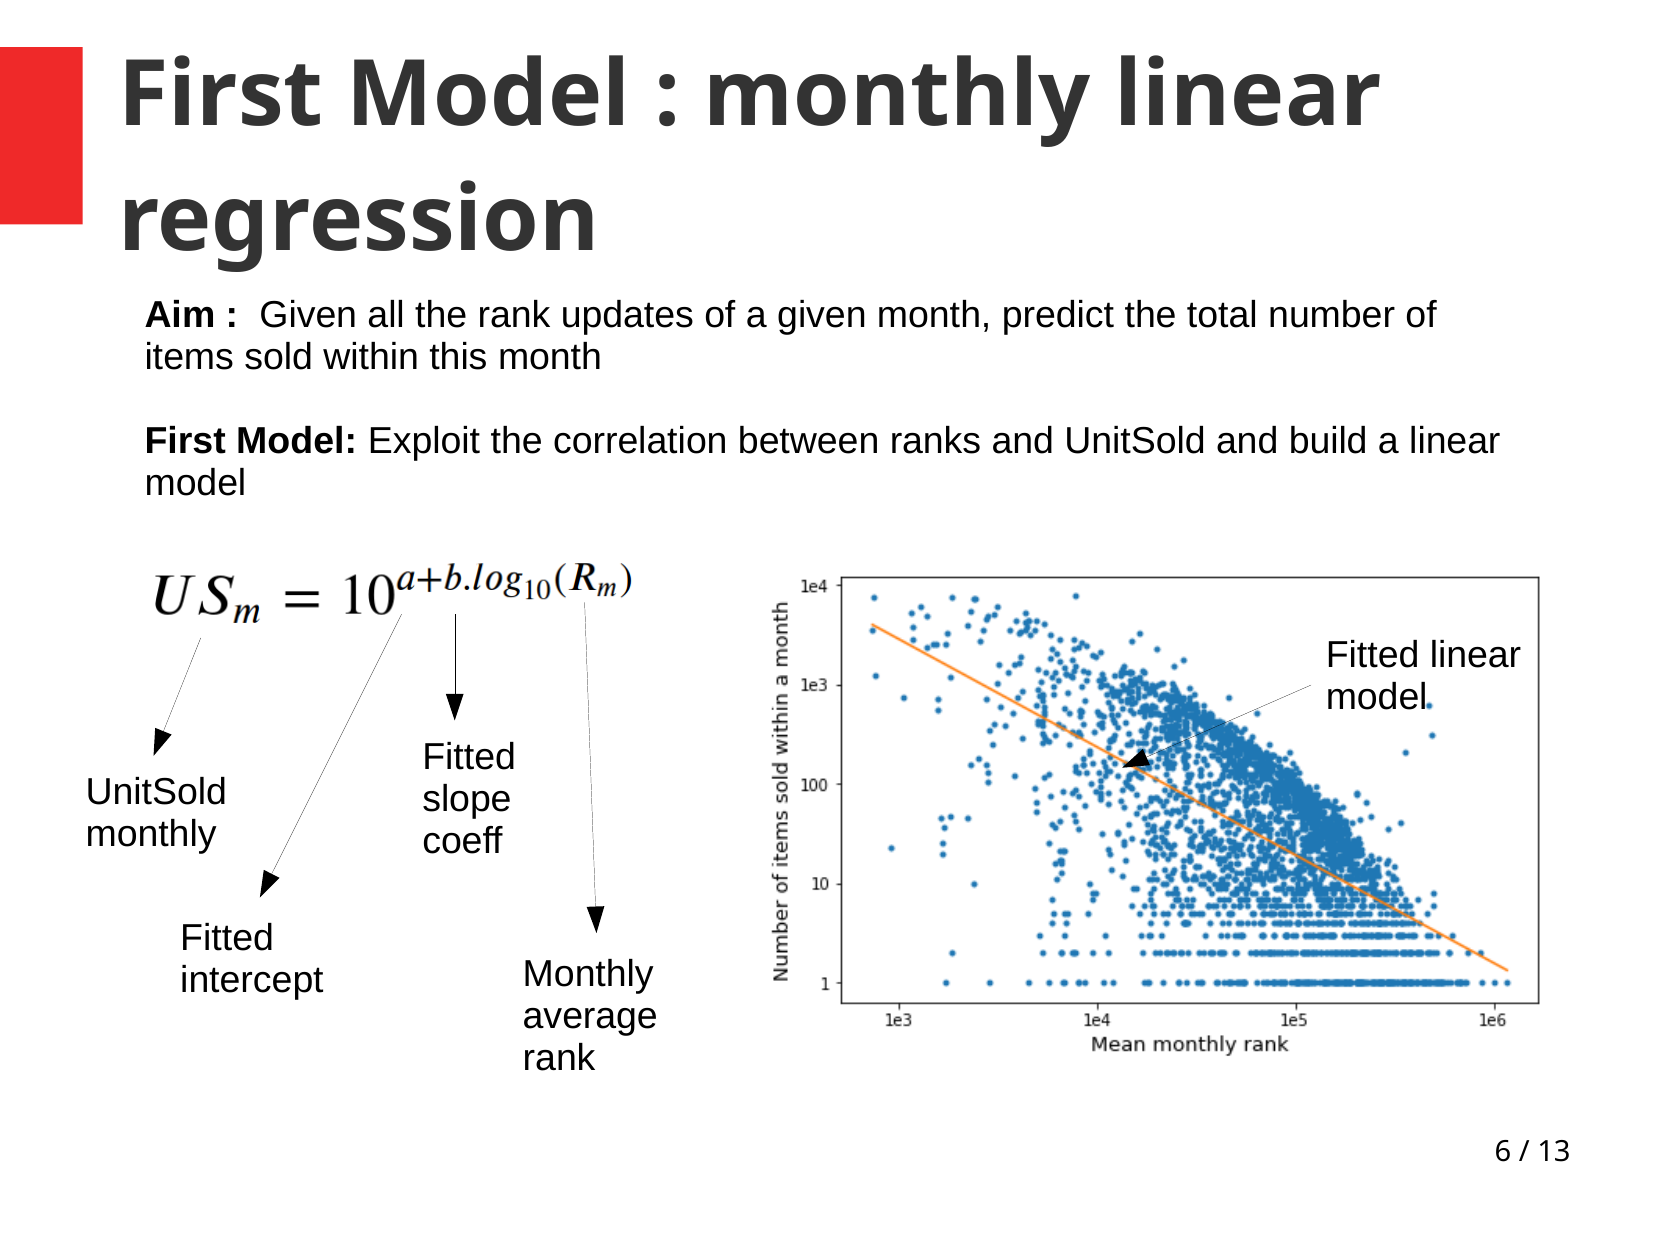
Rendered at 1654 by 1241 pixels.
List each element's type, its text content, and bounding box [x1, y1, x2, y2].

picture [755, 566, 1571, 1067]
picture [100, 519, 681, 662]
title First Model : monthly linear regression [118, 27, 1571, 278]
text_box Fitted slope coeff [407, 727, 597, 869]
text_box Monthly average rank [507, 944, 697, 1086]
text_box Fitted intercept [165, 909, 355, 1075]
text_box UnitSold monthly [70, 763, 260, 863]
text_box Aim : Given all the rank updates of a given month, predict the total number of items sold within this month First Model: Exploit the correlation between ranks and UnitSold and build a linear model [129, 285, 1536, 511]
text_box Fitted linear model [1311, 625, 1571, 767]
